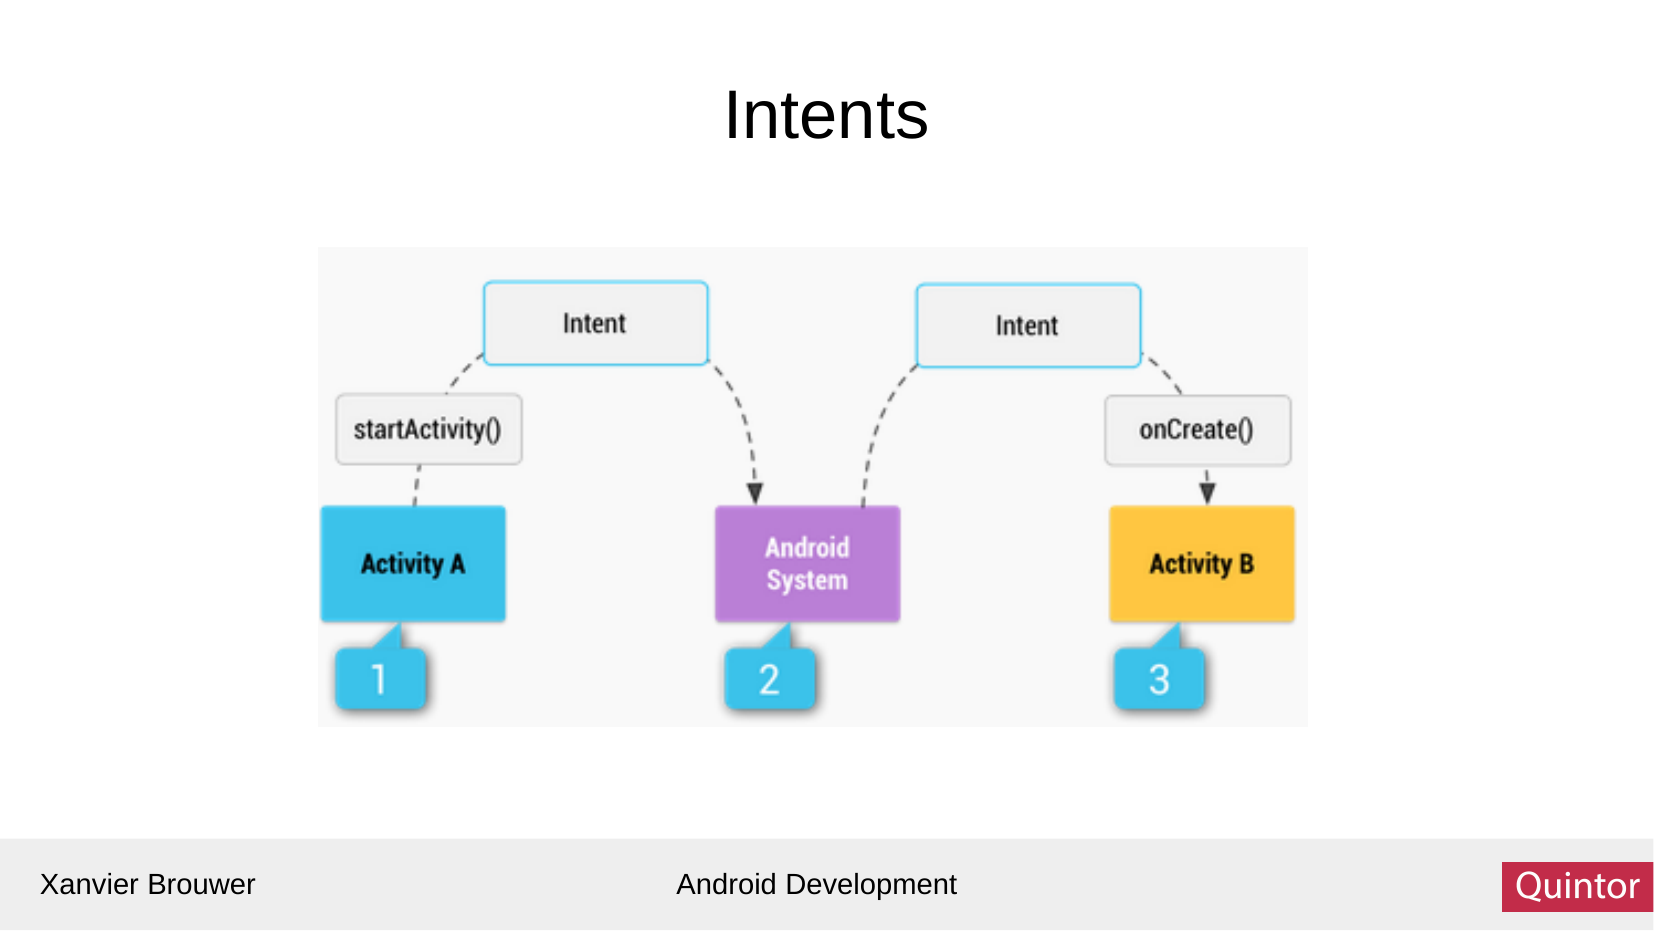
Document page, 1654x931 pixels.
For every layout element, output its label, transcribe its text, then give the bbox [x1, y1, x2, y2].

picture [1502, 862, 1654, 912]
title Intents [82, 37, 1571, 193]
picture [318, 247, 1308, 727]
